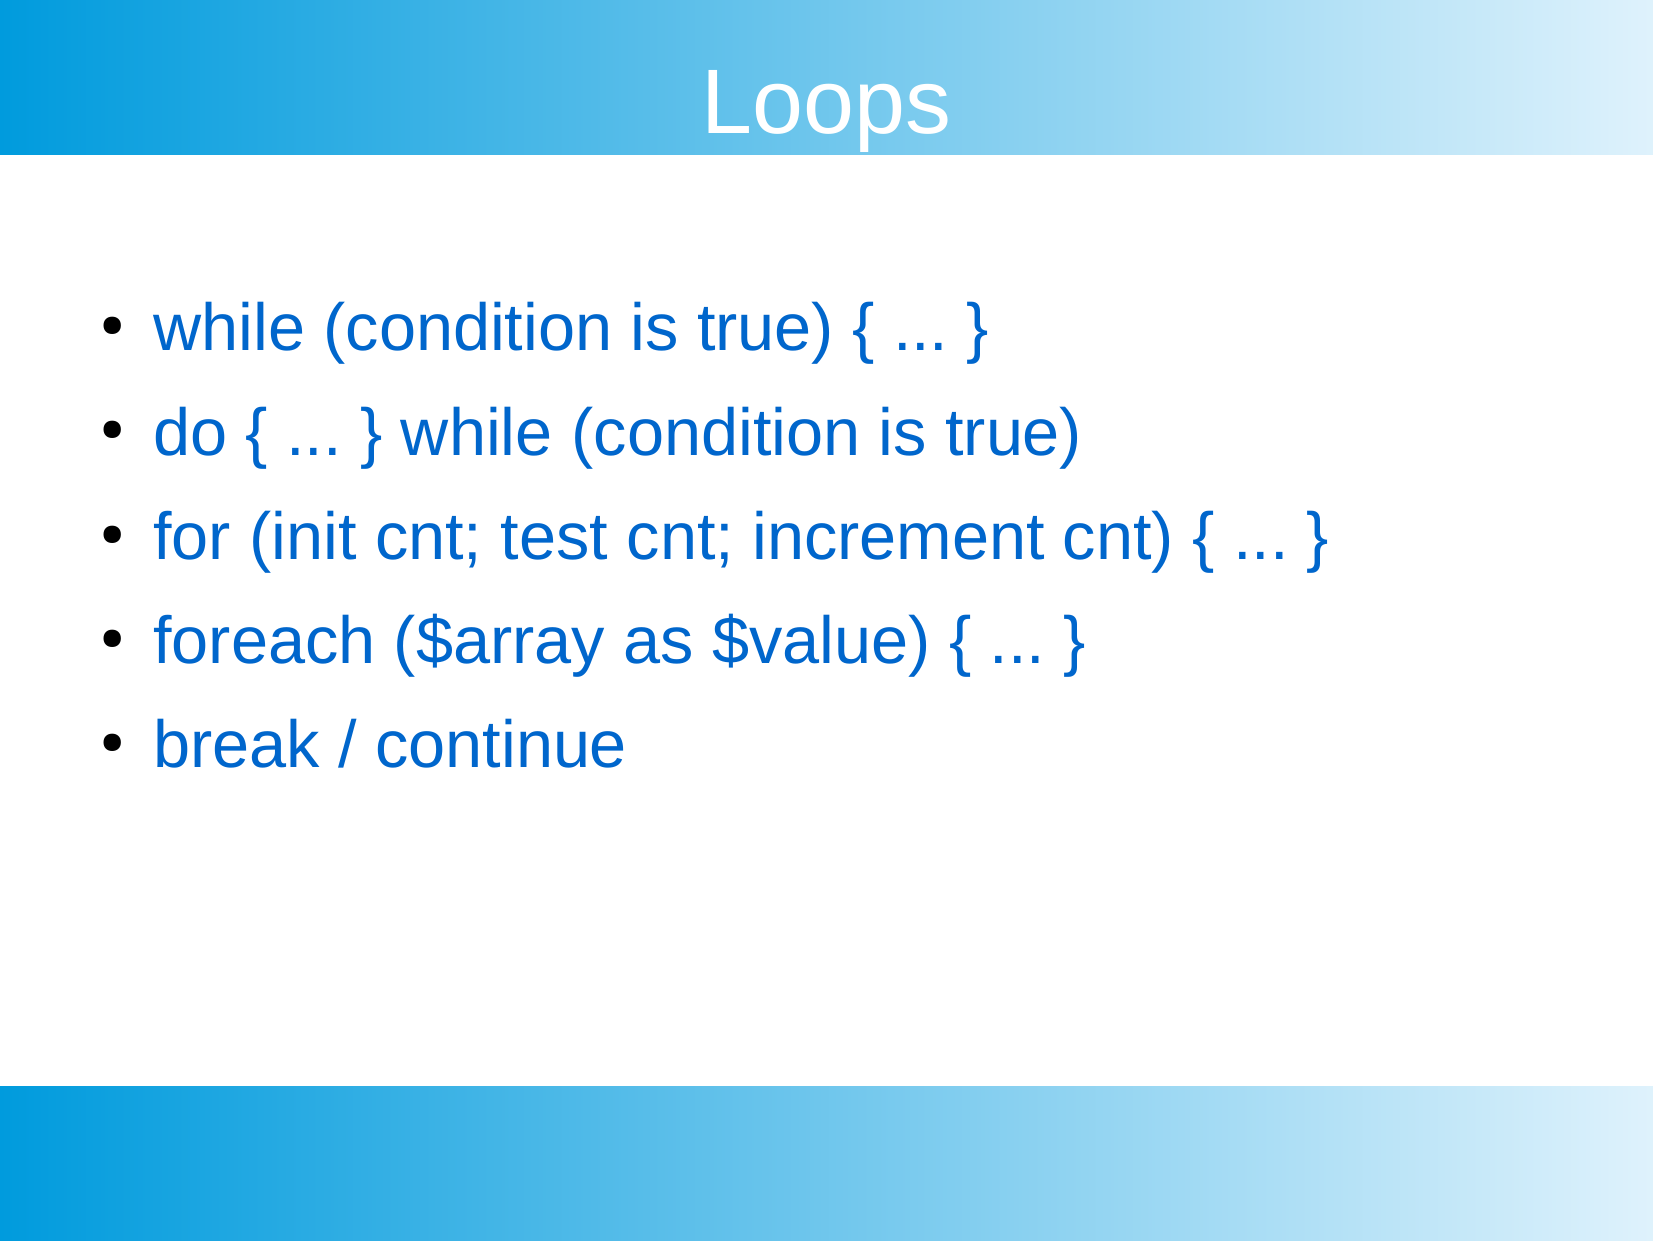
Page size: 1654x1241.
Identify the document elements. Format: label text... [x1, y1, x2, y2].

list while (condition is true) { ... } do { ... } while (condition is true) for (init cnt; test cnt; increment cnt) { ... } foreach ($array as $value) { ... } break / continue [82, 290, 1571, 1010]
title Loops [82, 49, 1571, 155]
